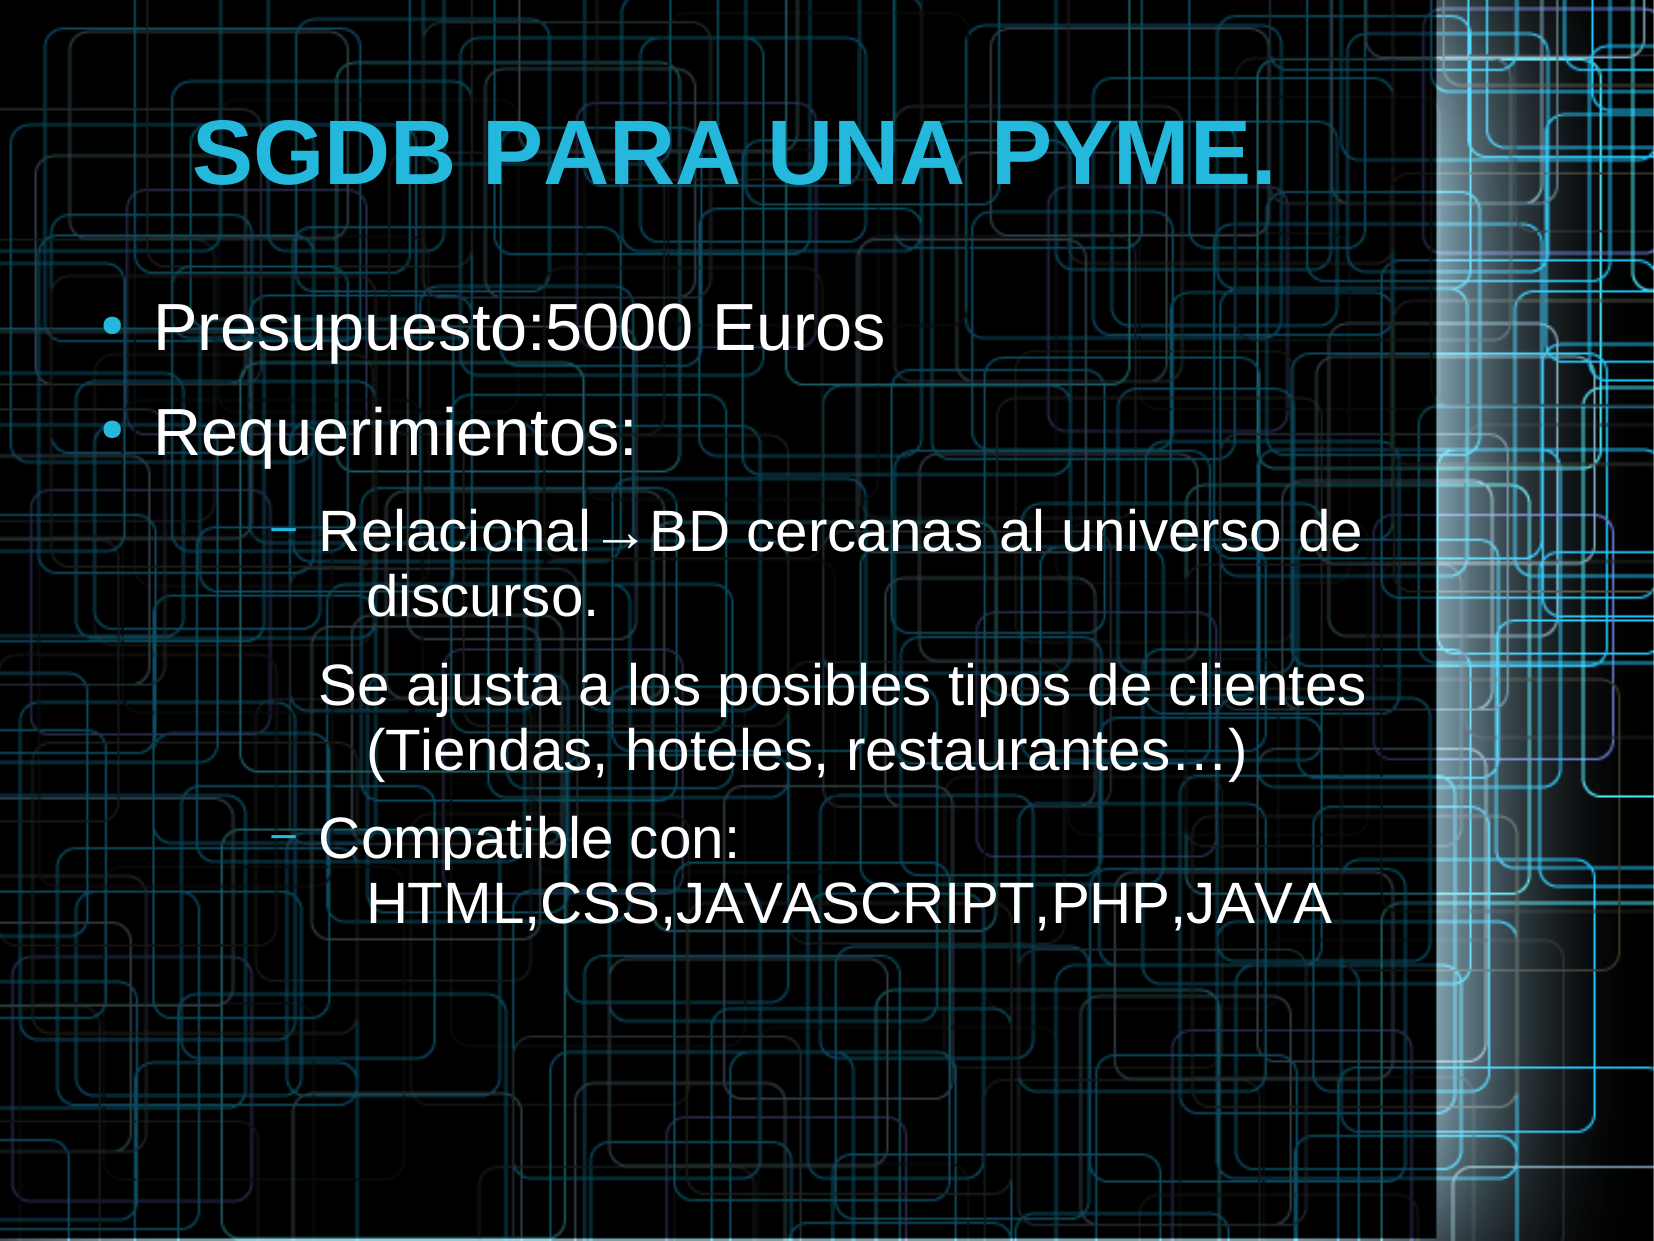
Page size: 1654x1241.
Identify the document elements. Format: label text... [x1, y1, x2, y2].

title SGDB PARA UNA PYME. [82, 49, 1388, 257]
list Presupuesto:5000 Euros Requerimientos: Relacional→BD cercanas al universo de discurso. Se ajusta a los posibles tipos de clientes (Tiendas, hoteles, restaurantes…) Compatible con: HTML,CSS,JAVASCRIPT,PHP,JAVA [82, 290, 1388, 1025]
picture [0, 0, 1654, 1241]
